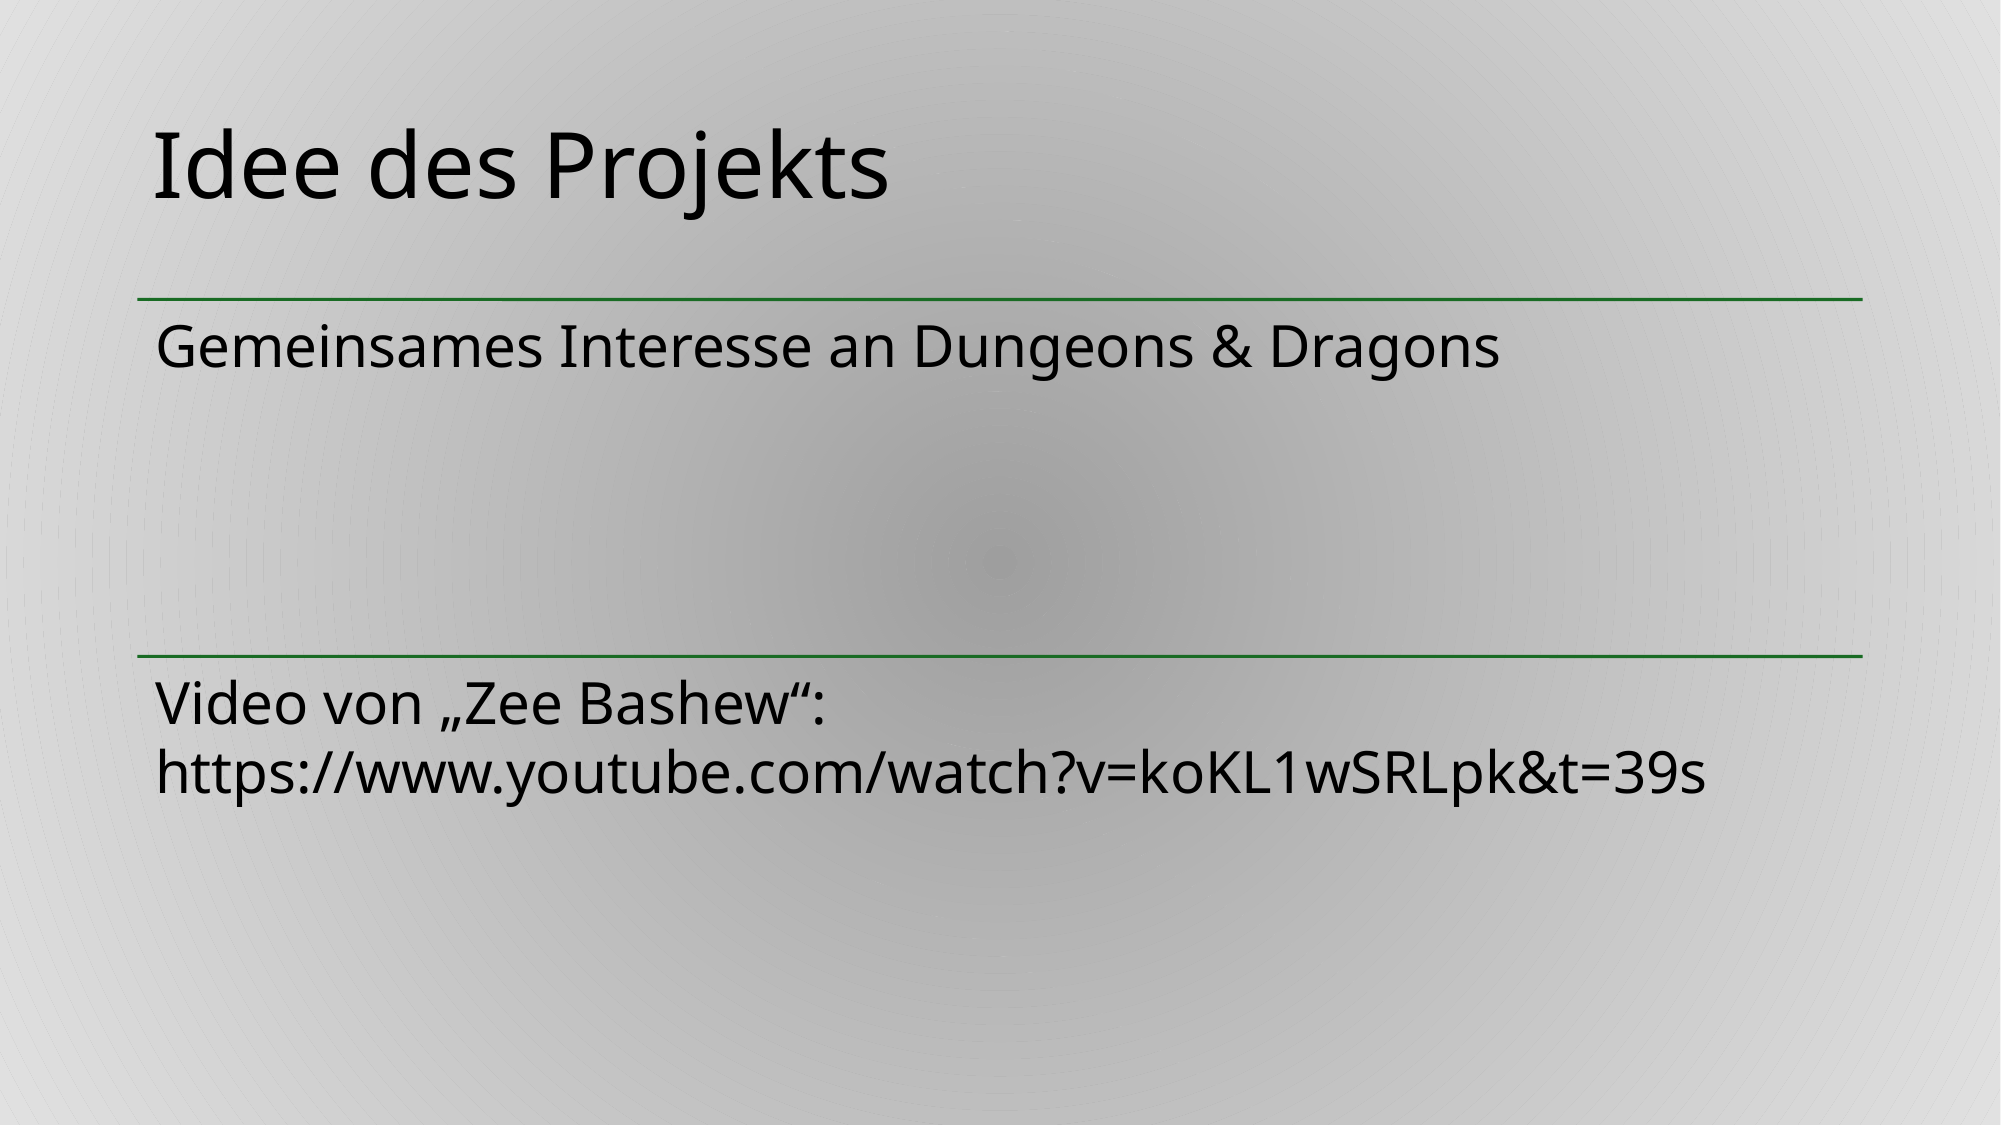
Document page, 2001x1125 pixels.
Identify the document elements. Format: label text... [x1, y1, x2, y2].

title Idee des Projekts [137, 59, 1863, 278]
text_box Video von „Zee Bashew“:https://www.youtube.com/watch?v=koKL1wSRLpk&t=39s [137, 656, 1863, 1014]
text_box Gemeinsames Interesse an Dungeons & Dragons [137, 299, 1863, 656]
text_box [0, 0, 2000, 1125]
